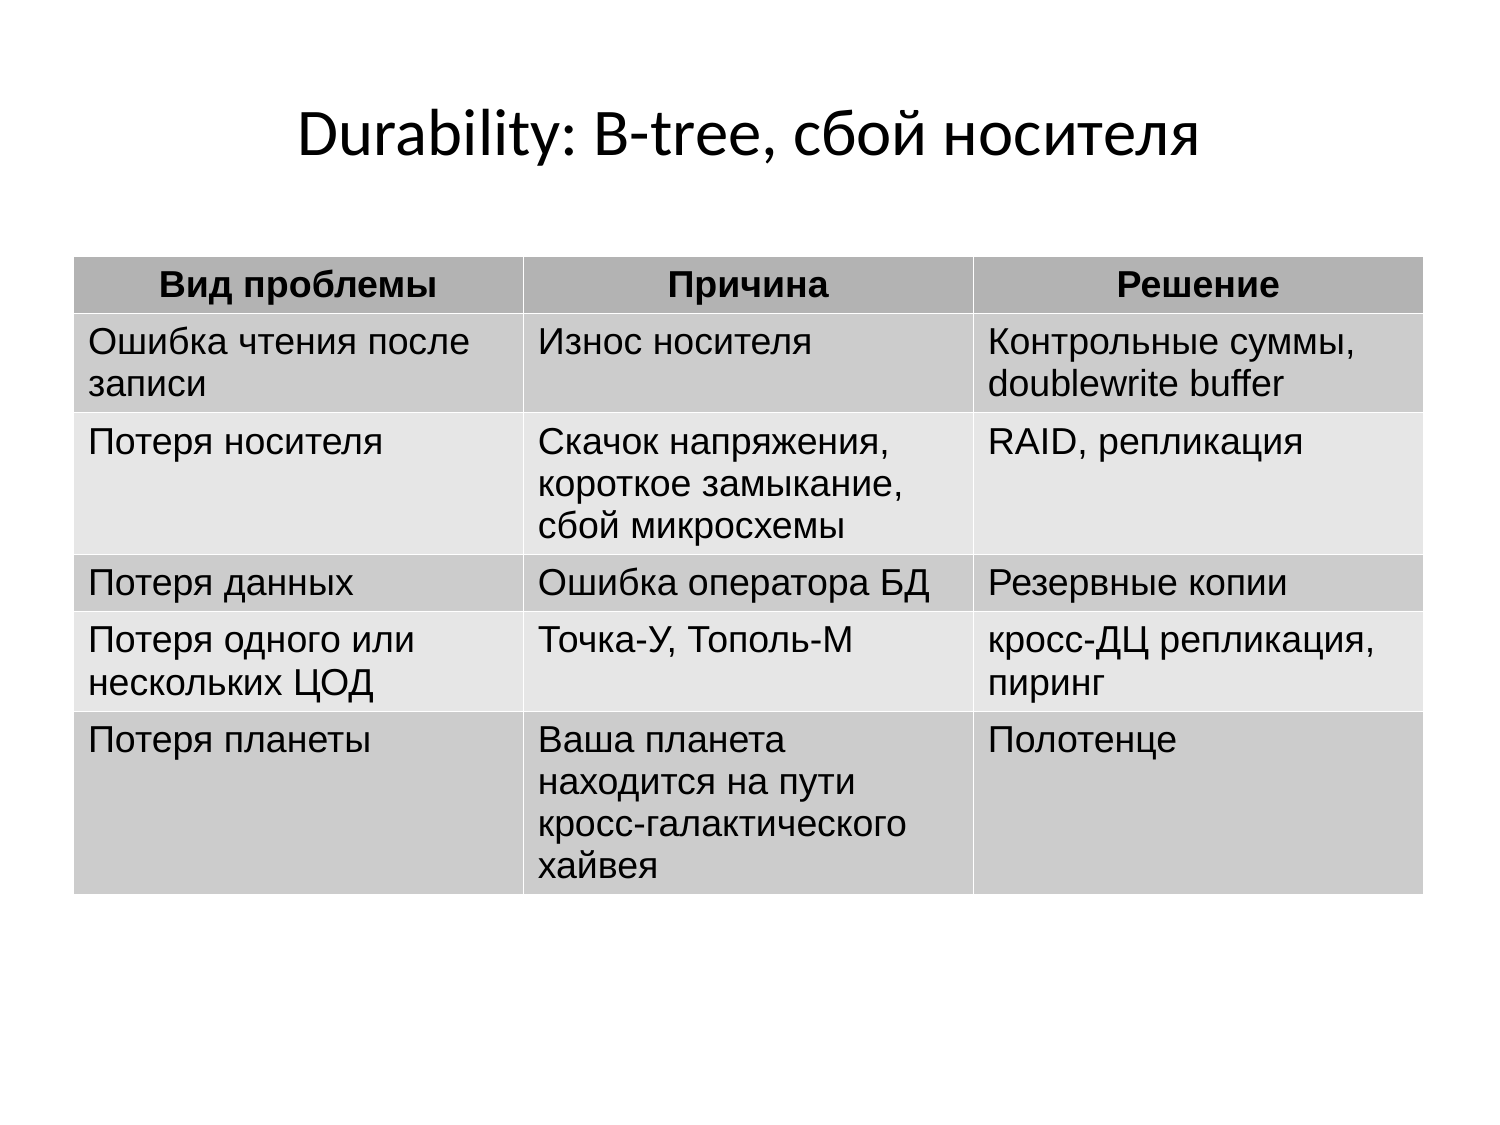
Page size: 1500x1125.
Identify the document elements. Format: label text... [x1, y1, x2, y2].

table_cell Ошибка оператора БД [524, 555, 973, 611]
table_cell RAID, репликация [974, 413, 1423, 554]
table_cell Ваша планета находится на пути кросс-галактического хайвея [524, 712, 973, 894]
table_cell Потеря носителя [74, 413, 523, 554]
table_cell Точка-У, Тополь-М [524, 612, 973, 711]
table_header Решение [974, 257, 1423, 313]
table_cell Потеря одного или нескольких ЦОД [74, 612, 523, 711]
table_cell Потеря планеты [74, 712, 523, 894]
table_cell Контрольные суммы, doublewrite buffer [974, 314, 1423, 412]
table_cell Ошибка чтения после записи [74, 314, 523, 412]
table_cell Потеря данных [74, 555, 523, 611]
title Durability: B-tree, сбой носителя [75, 45, 1425, 233]
table_cell кросс-ДЦ репликация, пиринг [974, 612, 1423, 711]
table_header Вид проблемы [74, 257, 523, 313]
table_cell Скачок напряжения, короткое замыкание, сбой микросхемы [524, 413, 973, 554]
table_cell Резервные копии [974, 555, 1423, 611]
table_header Причина [524, 257, 973, 313]
table_cell Полотенце [974, 712, 1423, 894]
table_cell Износ носителя [524, 314, 973, 412]
